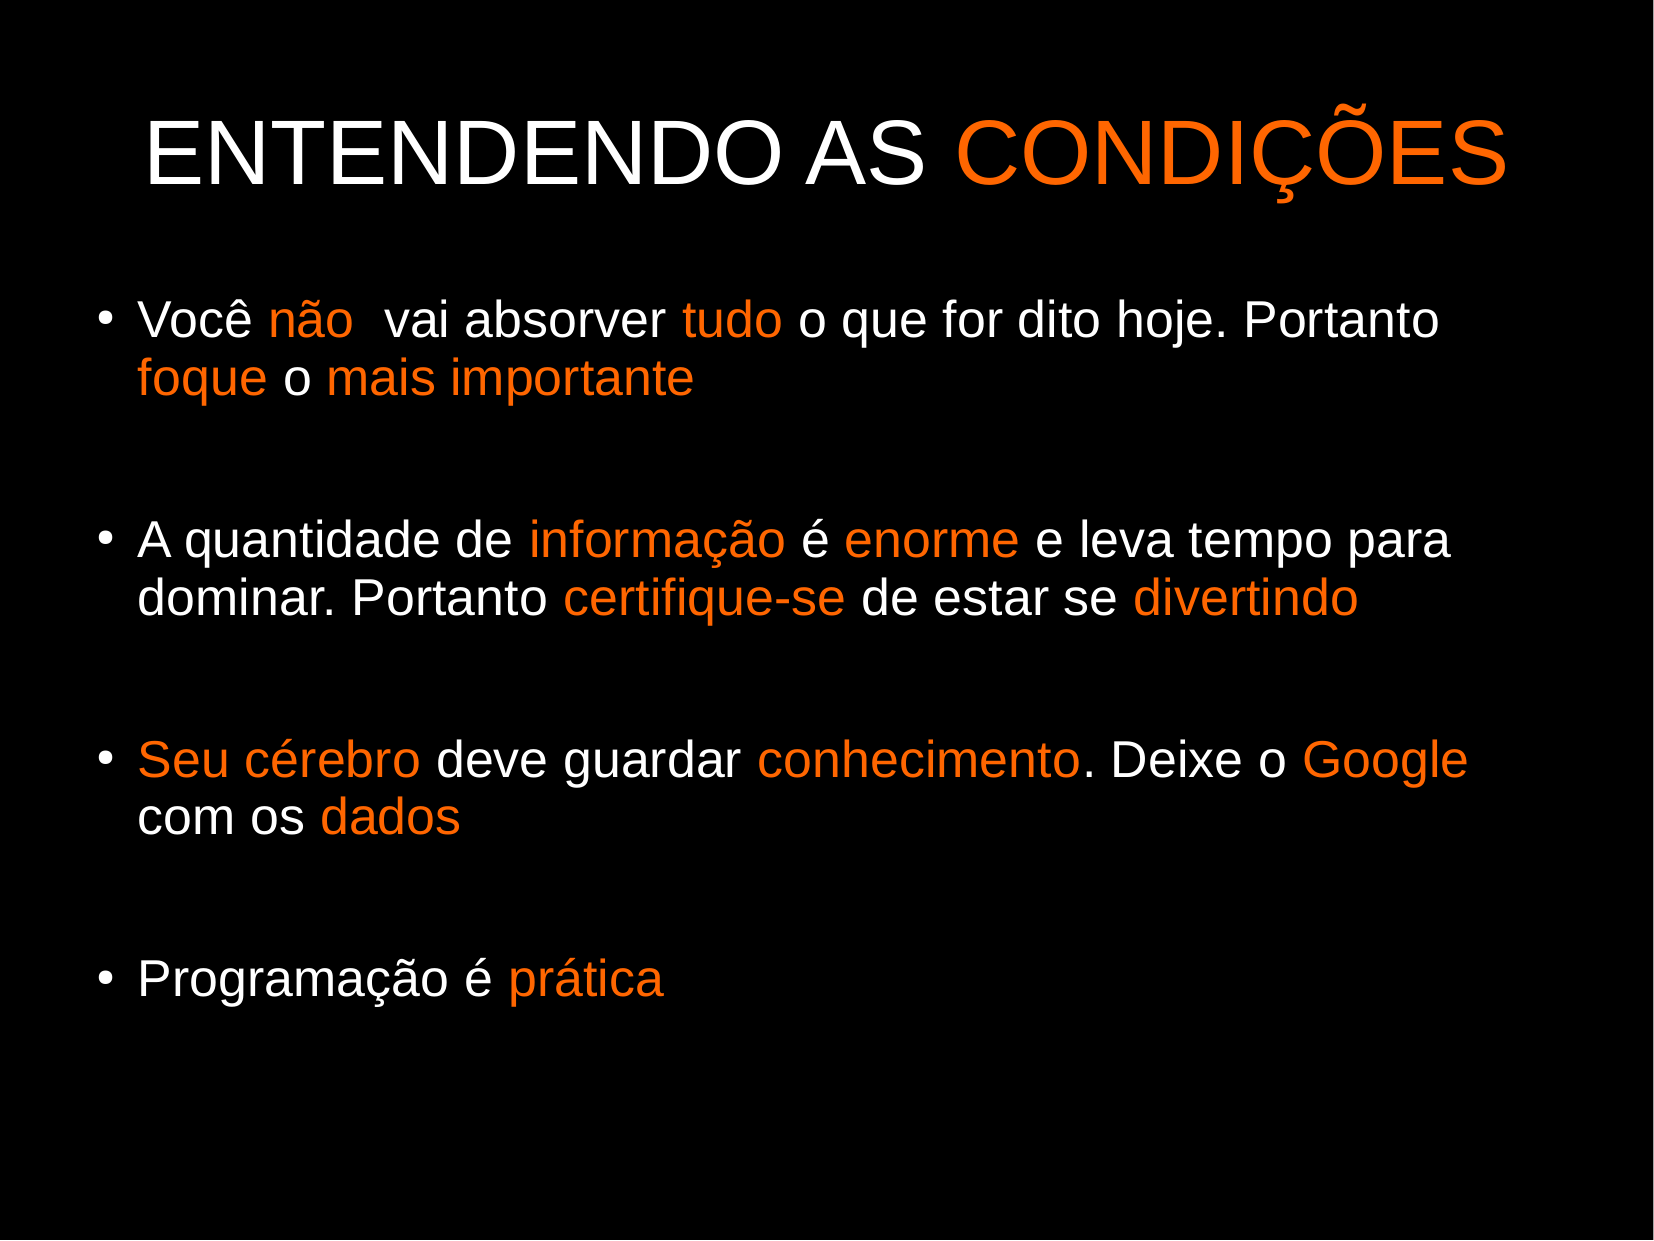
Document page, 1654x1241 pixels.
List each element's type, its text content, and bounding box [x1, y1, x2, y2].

list Você não vai absorver tudo o que for dito hoje. Portanto foque o mais importante A quantidade de informação é enorme e leva tempo para dominar. Portanto certifique-se de estar se divertindo Seu cérebro deve guardar conhecimento. Deixe o Google com os dados Programação é prática [82, 290, 1571, 1010]
title ENTENDENDO AS CONDIÇÕES [82, 49, 1571, 257]
